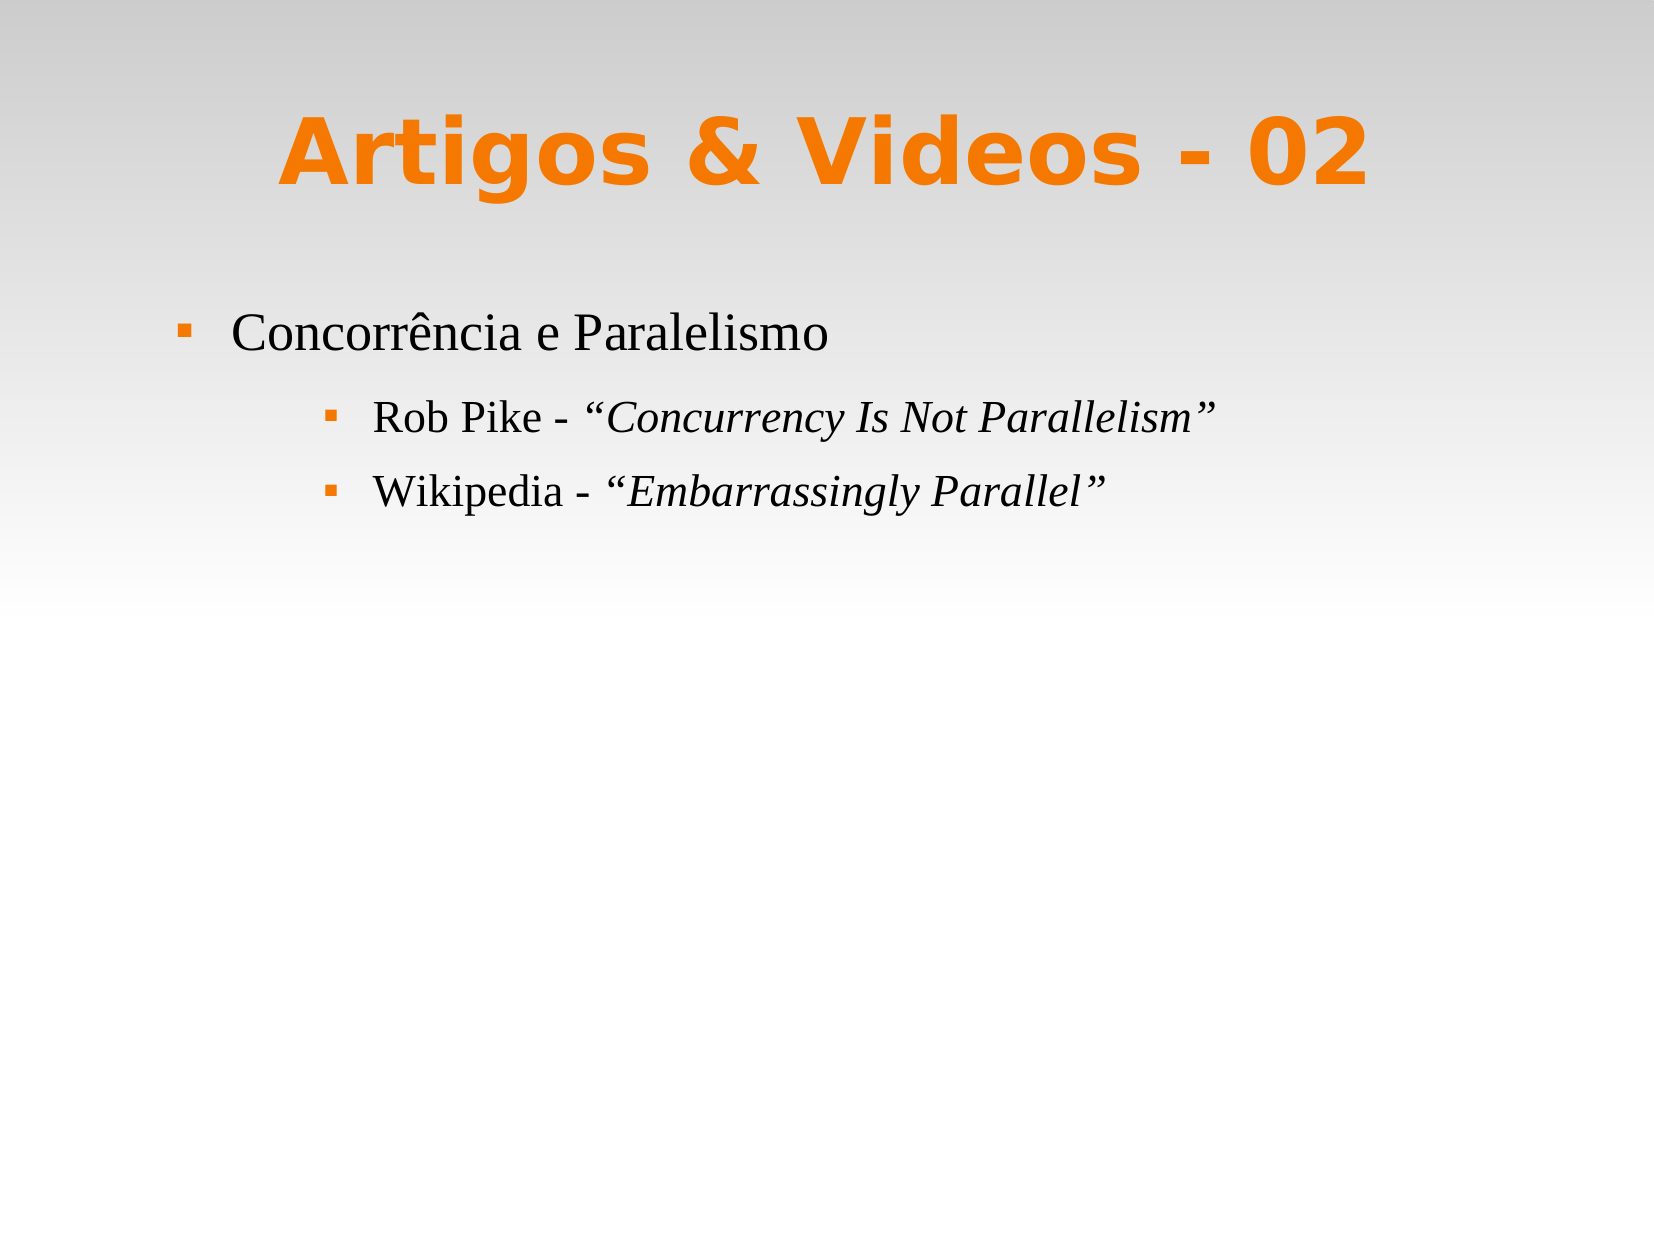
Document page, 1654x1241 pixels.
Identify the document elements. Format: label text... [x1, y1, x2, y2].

list Concorrência e Paralelismo Rob Pike - “Concurrency Is Not Parallelism” Wikipedia - “Embarrassingly Parallel” [89, 302, 1576, 1121]
title Artigos & Videos - 02 [82, 49, 1571, 257]
